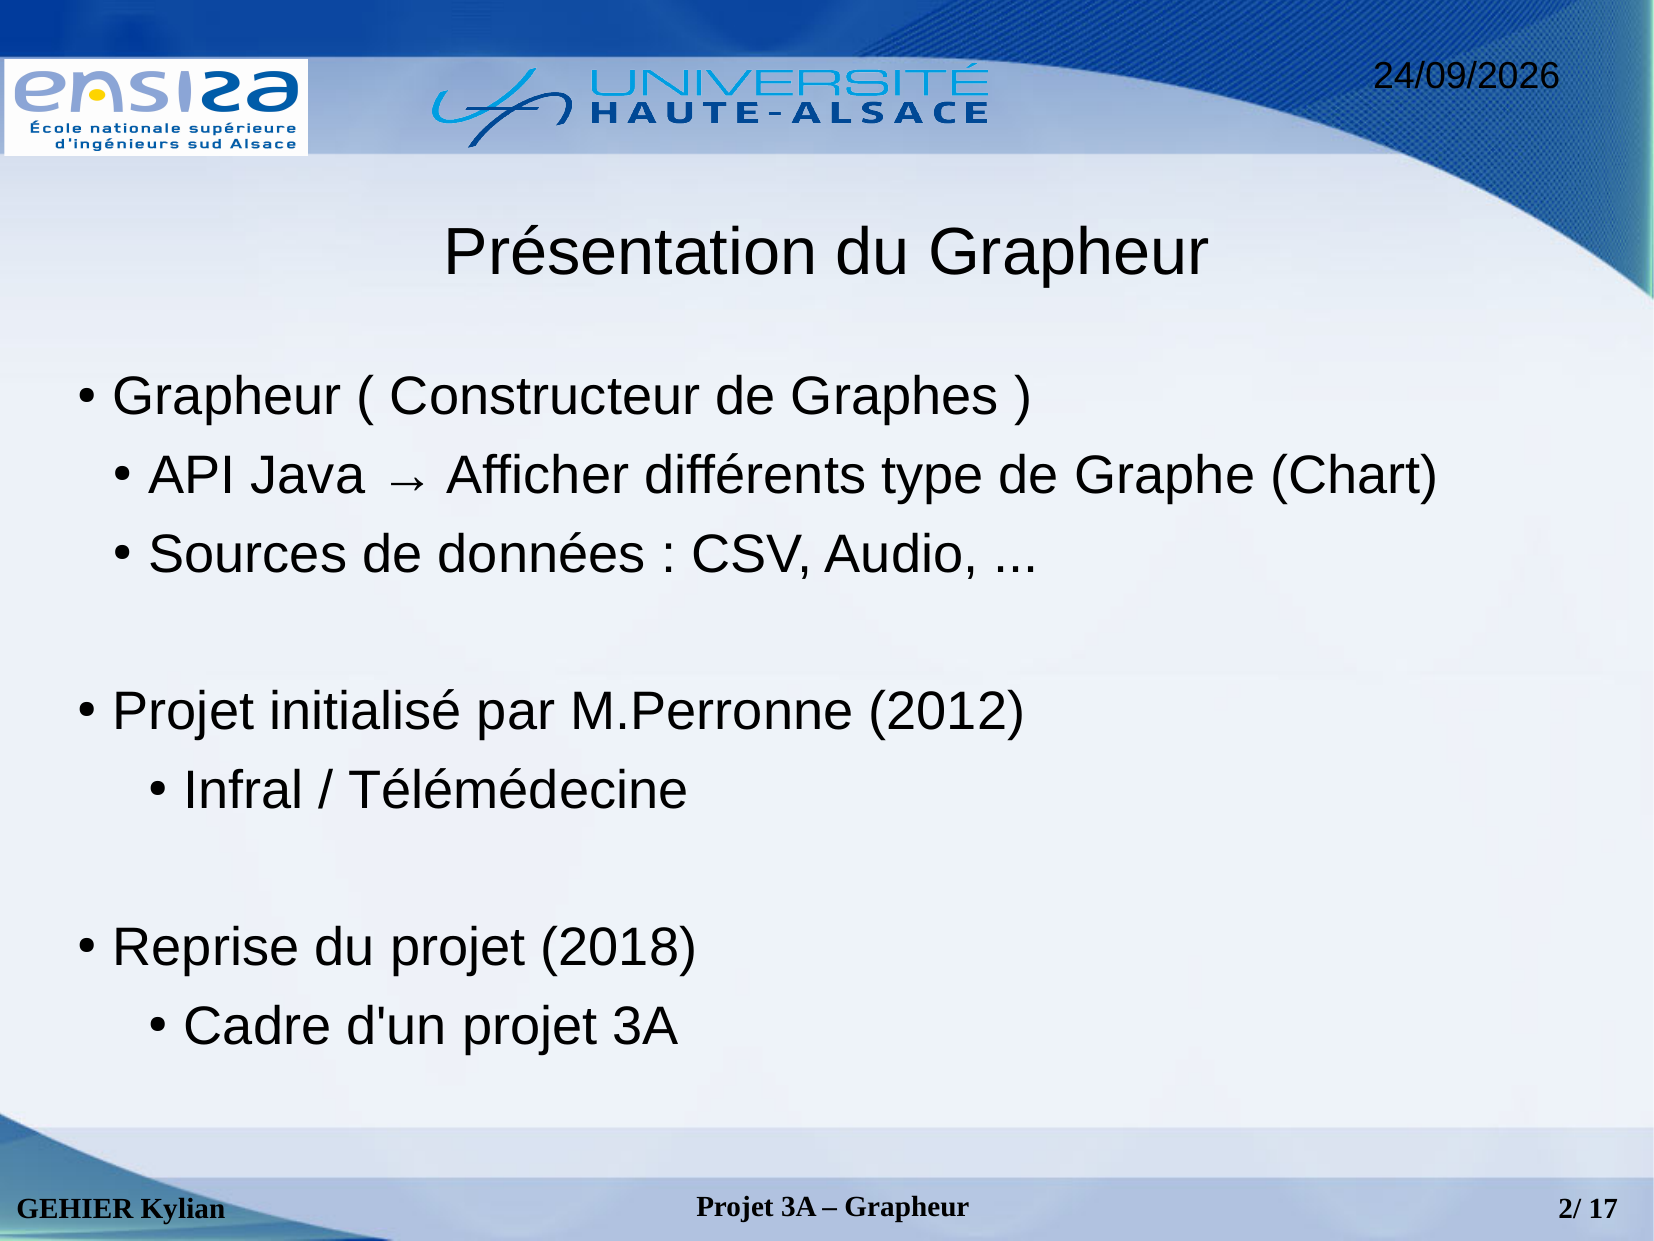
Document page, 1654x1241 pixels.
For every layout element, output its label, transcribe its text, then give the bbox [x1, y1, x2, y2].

title Présentation du Grapheur [118, 192, 1536, 310]
text_box Grapheur ( Constructeur de Graphes ) API Java → Afficher différents type de Graphe (Chart) Sources de données : CSV, Audio, ... Projet initialisé par M.Perronne (2012) Infral / Télémédecine Reprise du projet (2018) Cadre d'un projet 3A [62, 358, 1480, 1142]
picture [0, 0, 1654, 1241]
